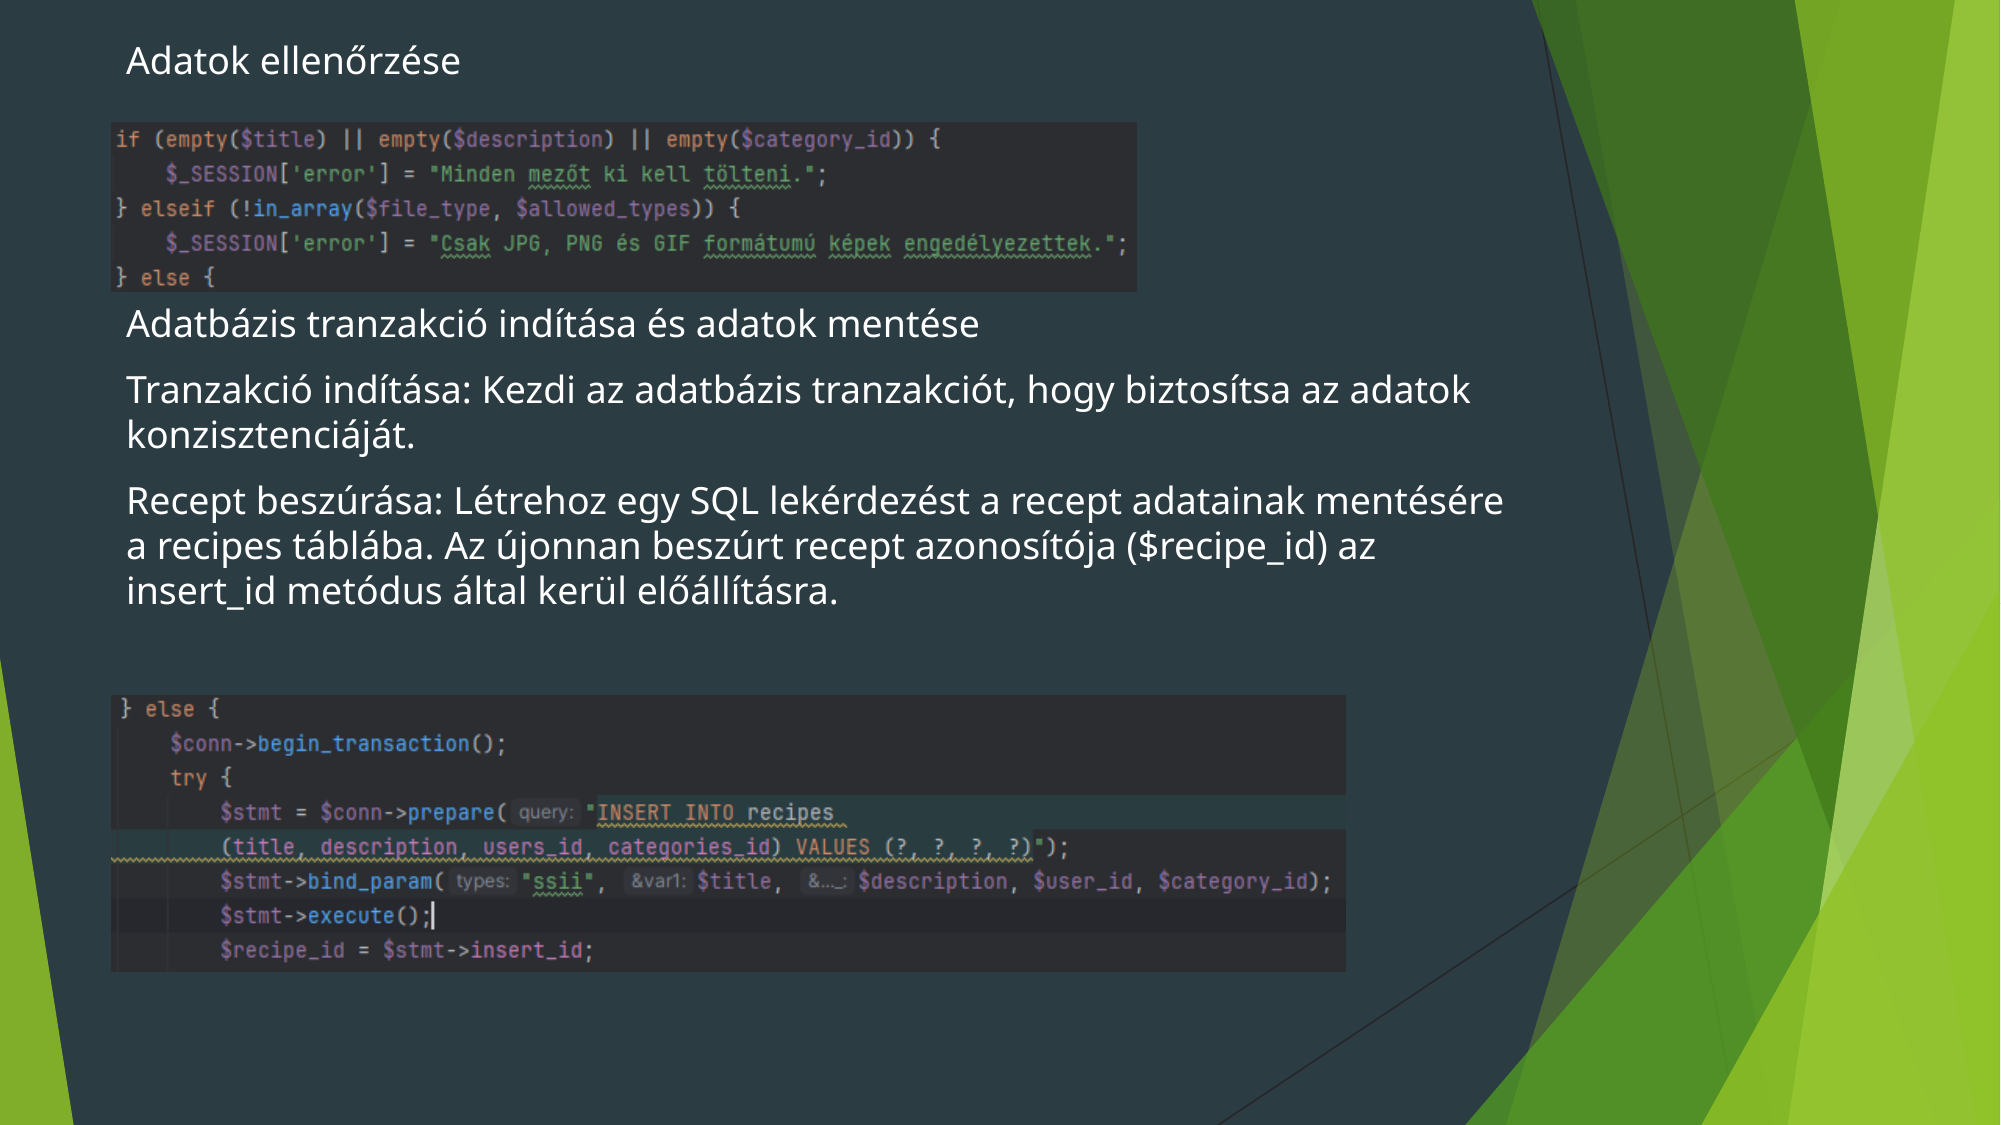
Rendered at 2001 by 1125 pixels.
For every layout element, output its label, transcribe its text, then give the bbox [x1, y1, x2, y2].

picture [111, 122, 1137, 292]
list Adatok ellenőrzése Adatbázis tranzakció indítása és adatok mentése Tranzakció indítása: Kezdi az adatbázis tranzakciót, hogy biztosítsa az adatok konzisztenciáját. Recept beszúrása: Létrehoz egy SQL lekérdezést a recept adatainak mentésére a recipes táblába. Az újonnan beszúrt recept azonosítója ($recipe_id) az insert_id metódus által kerül előállításra. [111, 29, 1522, 992]
picture [111, 695, 1346, 972]
